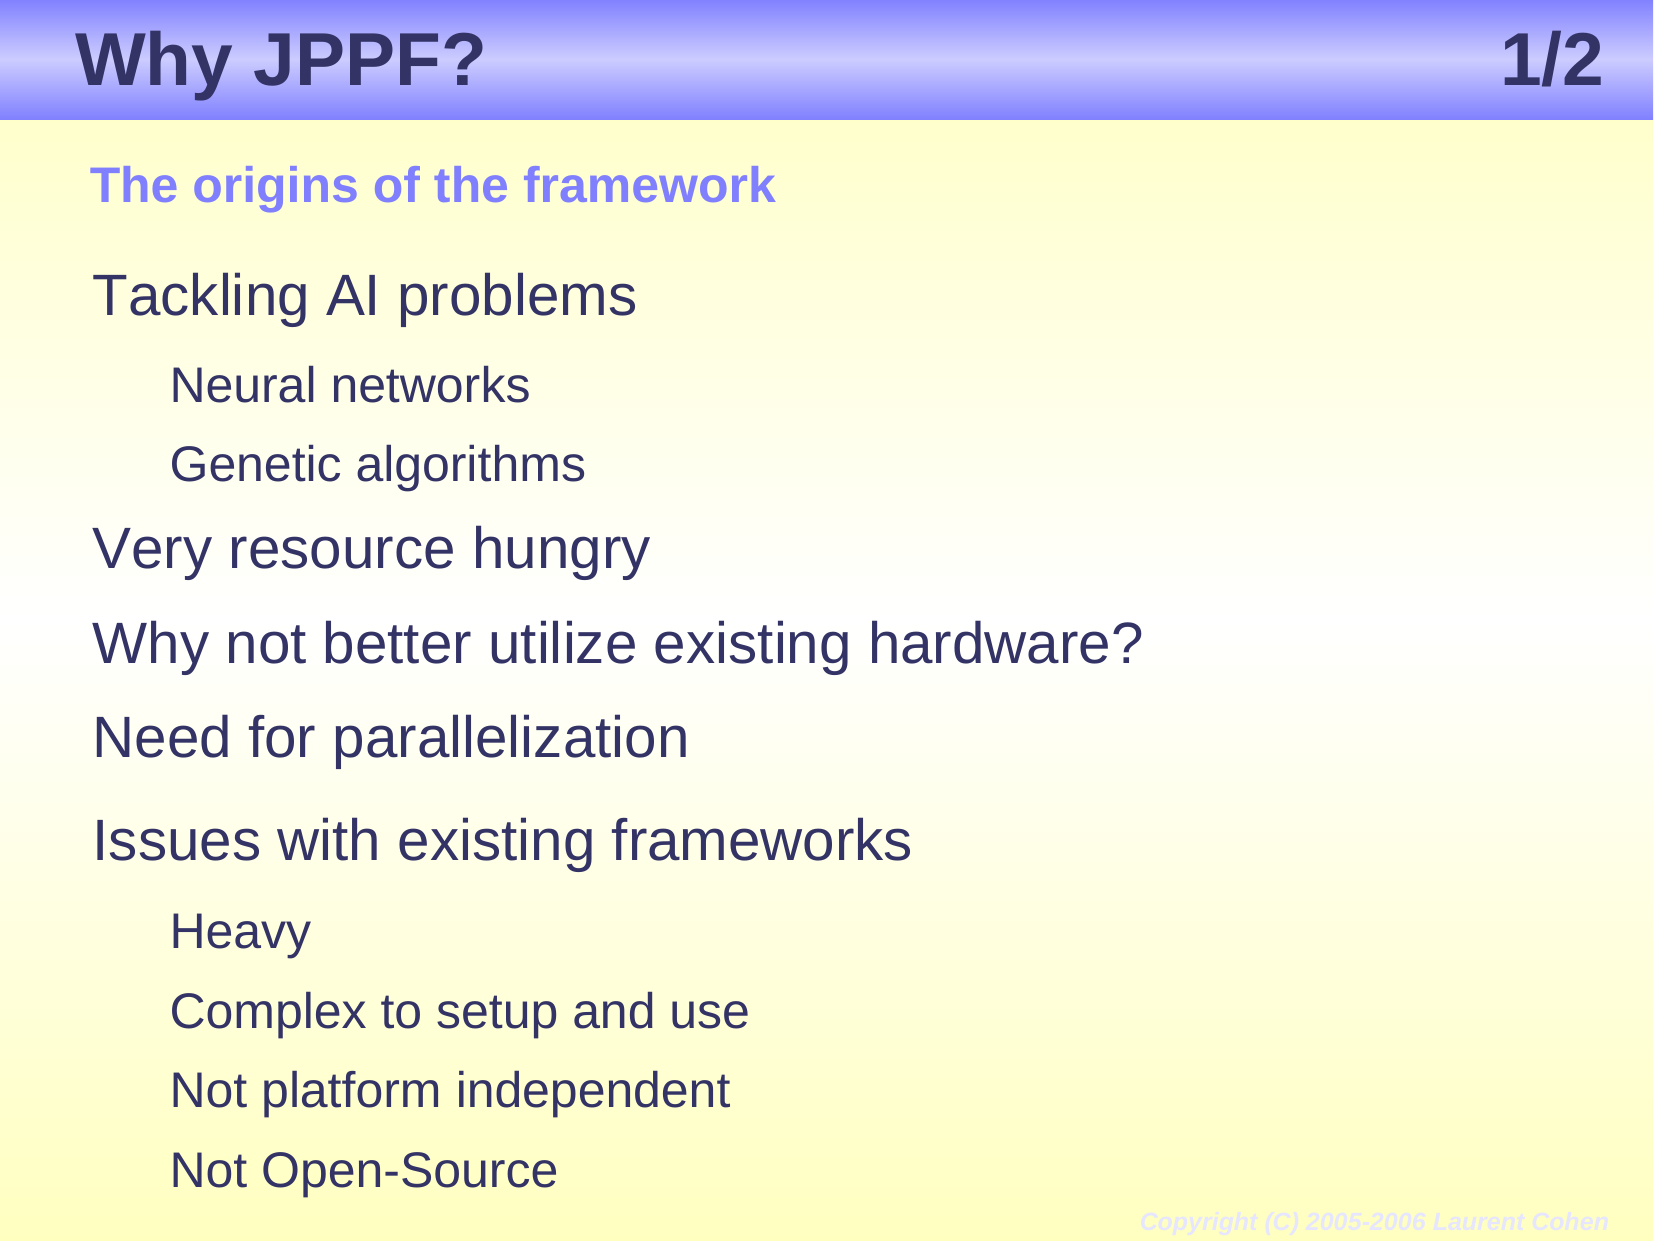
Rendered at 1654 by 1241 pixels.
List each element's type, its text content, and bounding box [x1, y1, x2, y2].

text_box The origins of the framework [75, 150, 938, 226]
list Tackling AI problems Neural networks Genetic algorithms Very resource hungry Why not better utilize existing hardware? Need for parallelization Issues with existing frameworks Heavy Complex to setup and use Not platform independent Not Open-Source [75, 262, 1563, 1197]
title Why JPPF? 1/2 [0, 0, 1653, 120]
